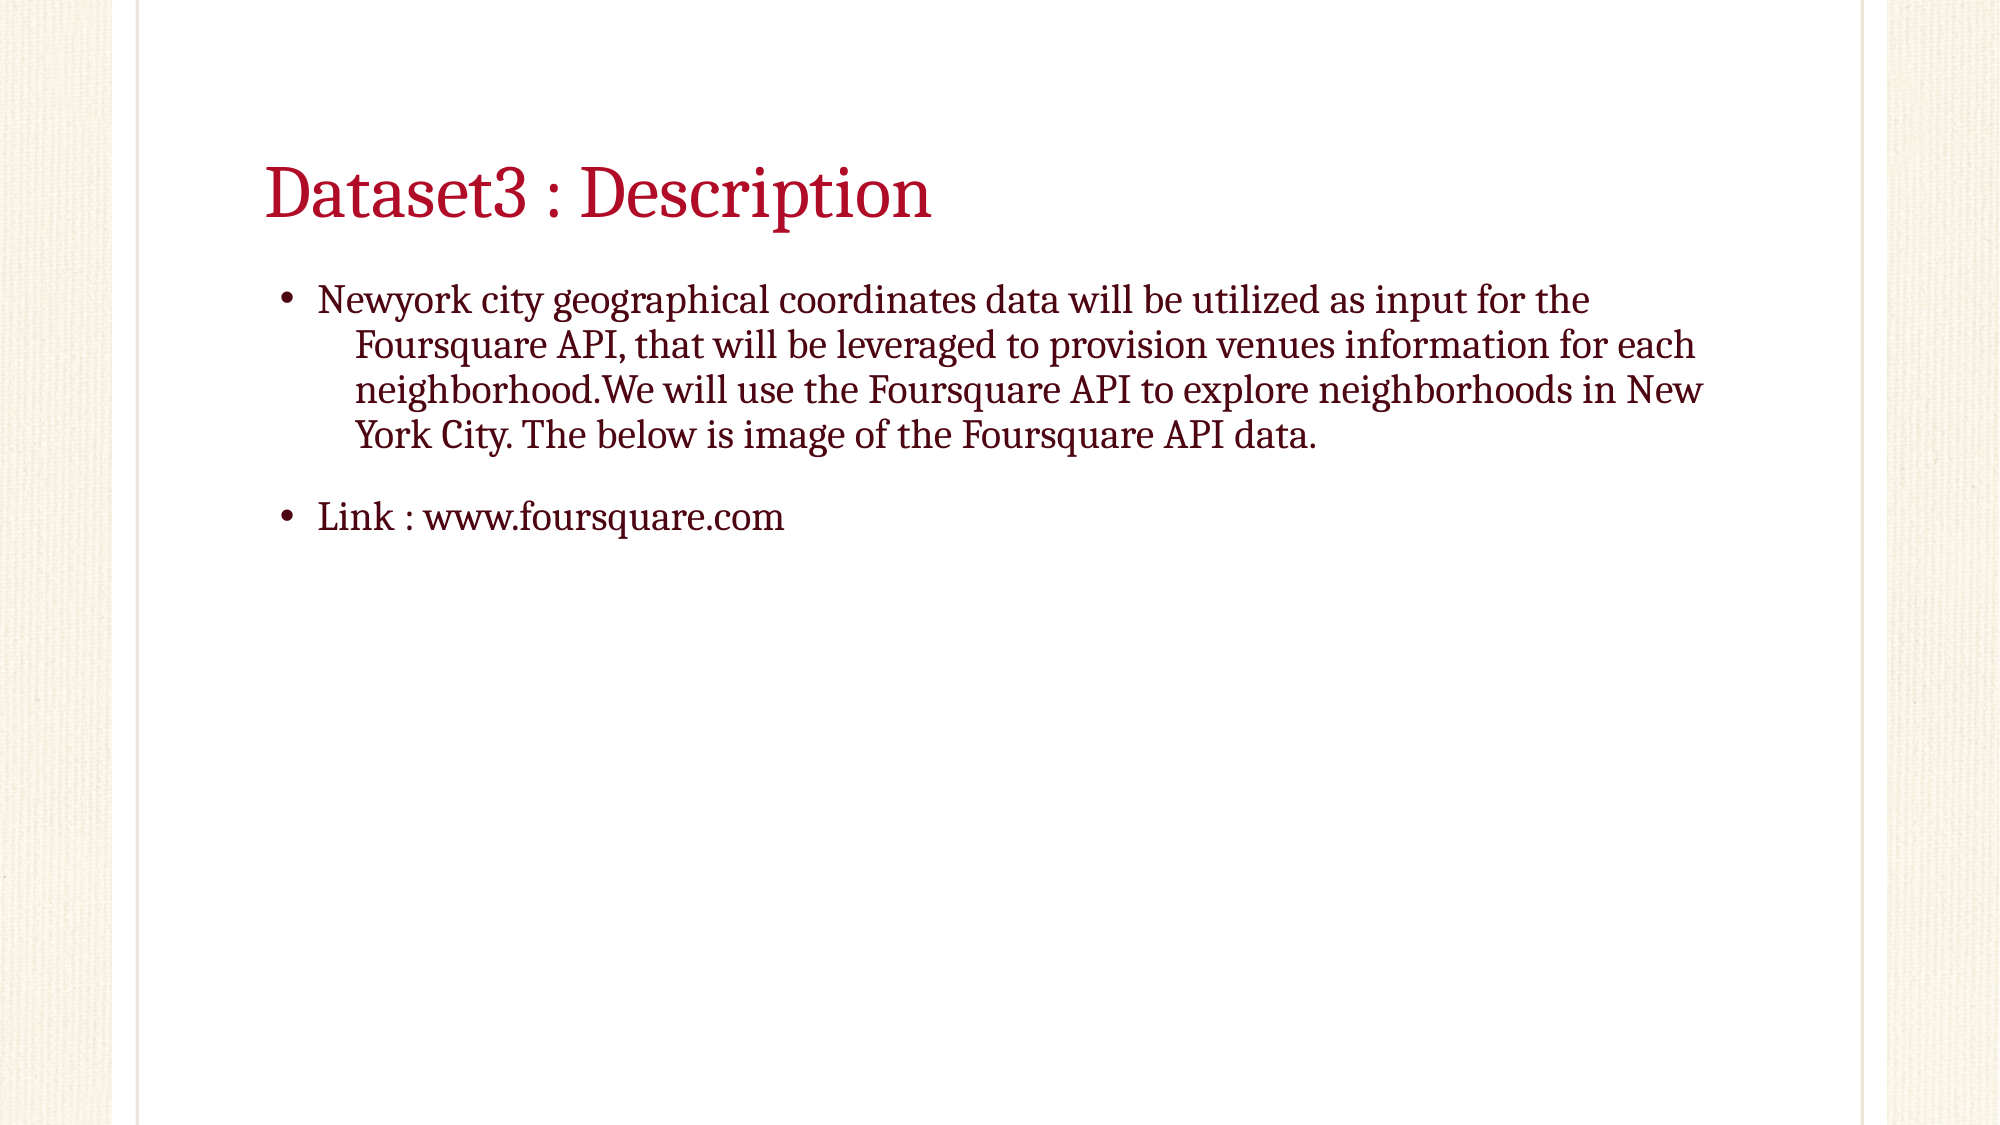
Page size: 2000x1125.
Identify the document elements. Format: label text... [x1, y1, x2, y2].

title Dataset3 : Description [249, 52, 1750, 240]
list Newyork city geographical coordinates data will be utilized as input for the Foursquare API, that will be leveraged to provision venues information for each neighborhood.We will use the Foursquare API to explore neighborhoods in New York City. The below is image of the Foursquare API data. Link : www.foursquare.com [249, 269, 1750, 1013]
